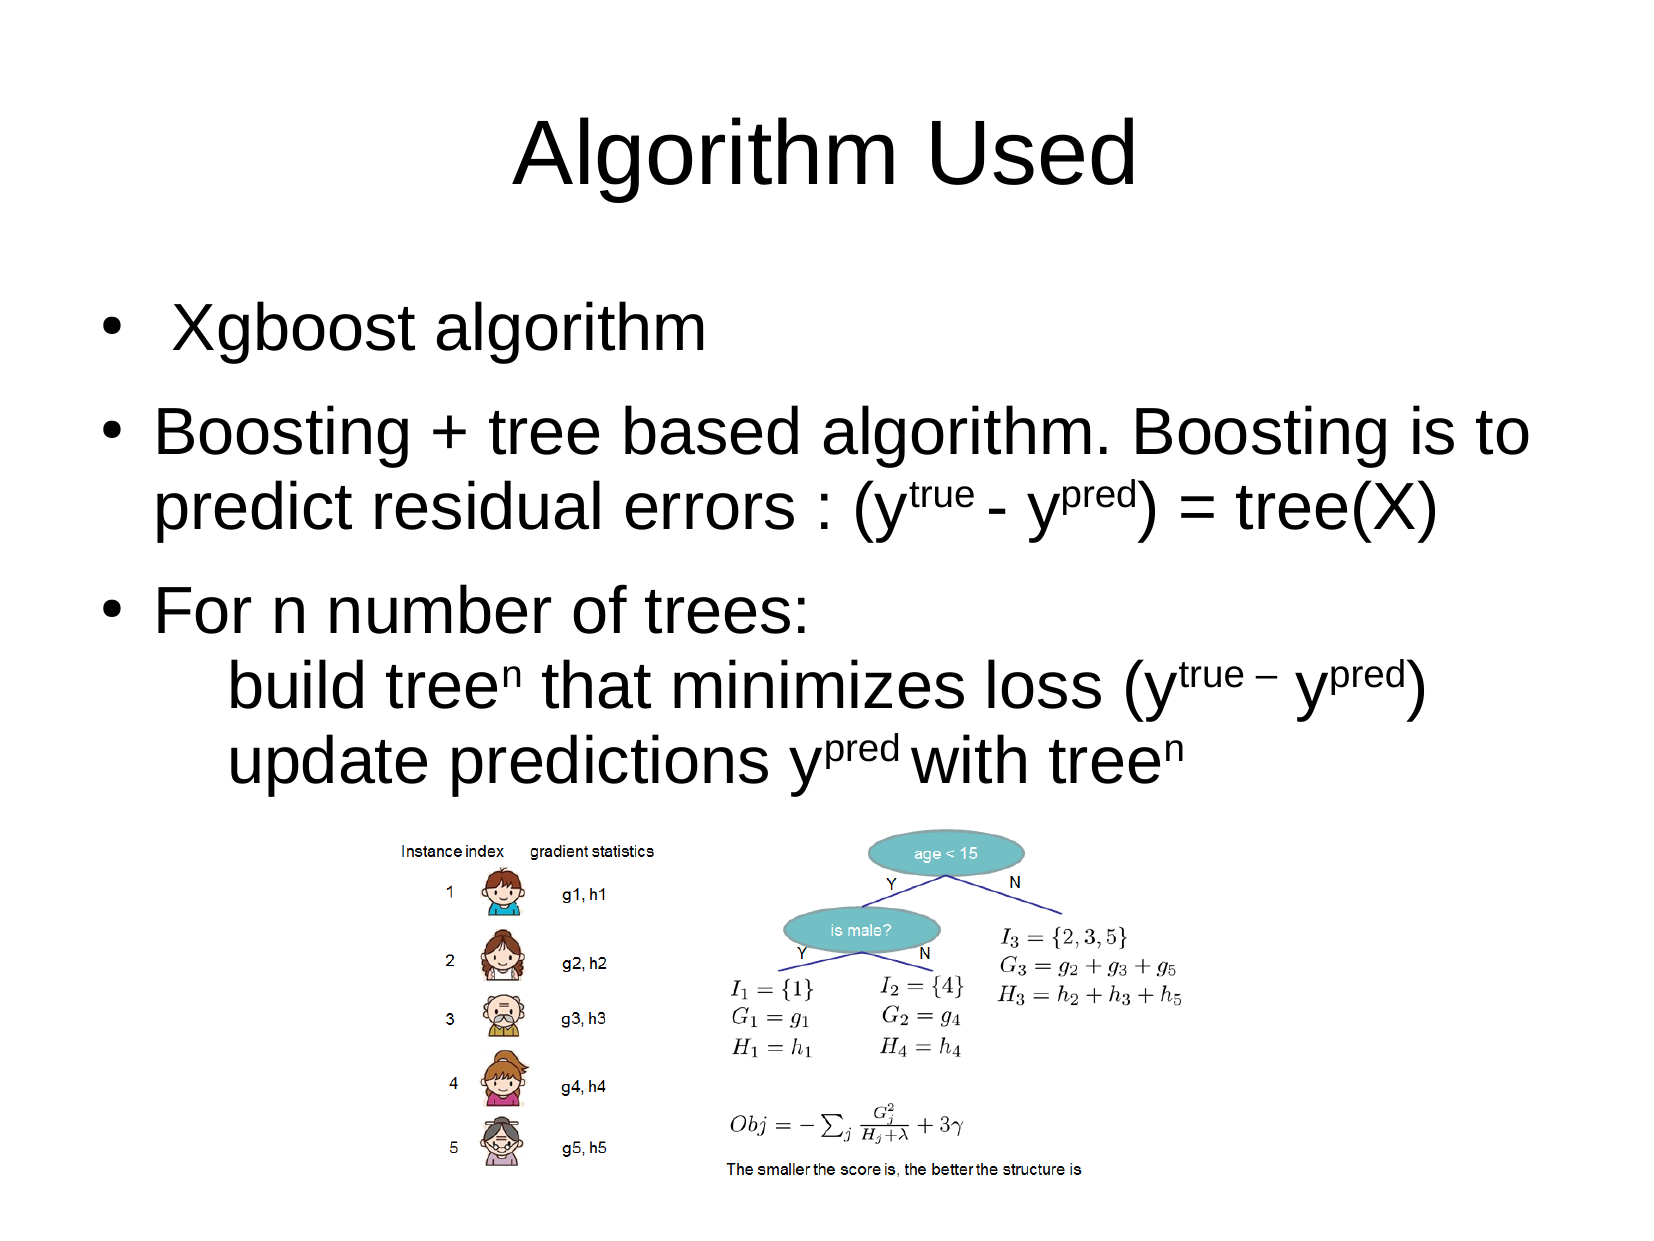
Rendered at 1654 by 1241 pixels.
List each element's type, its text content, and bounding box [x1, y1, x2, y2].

picture [390, 829, 1181, 1187]
list Xgboost algorithm Boosting + tree based algorithm. Boosting is to predict residual errors : (ytrue - ypred) = tree(X) For n number of trees: build treen that minimizes loss (ytrue – ypred) update predictions ypred with treen [82, 290, 1571, 1010]
title Algorithm Used [82, 49, 1571, 257]
